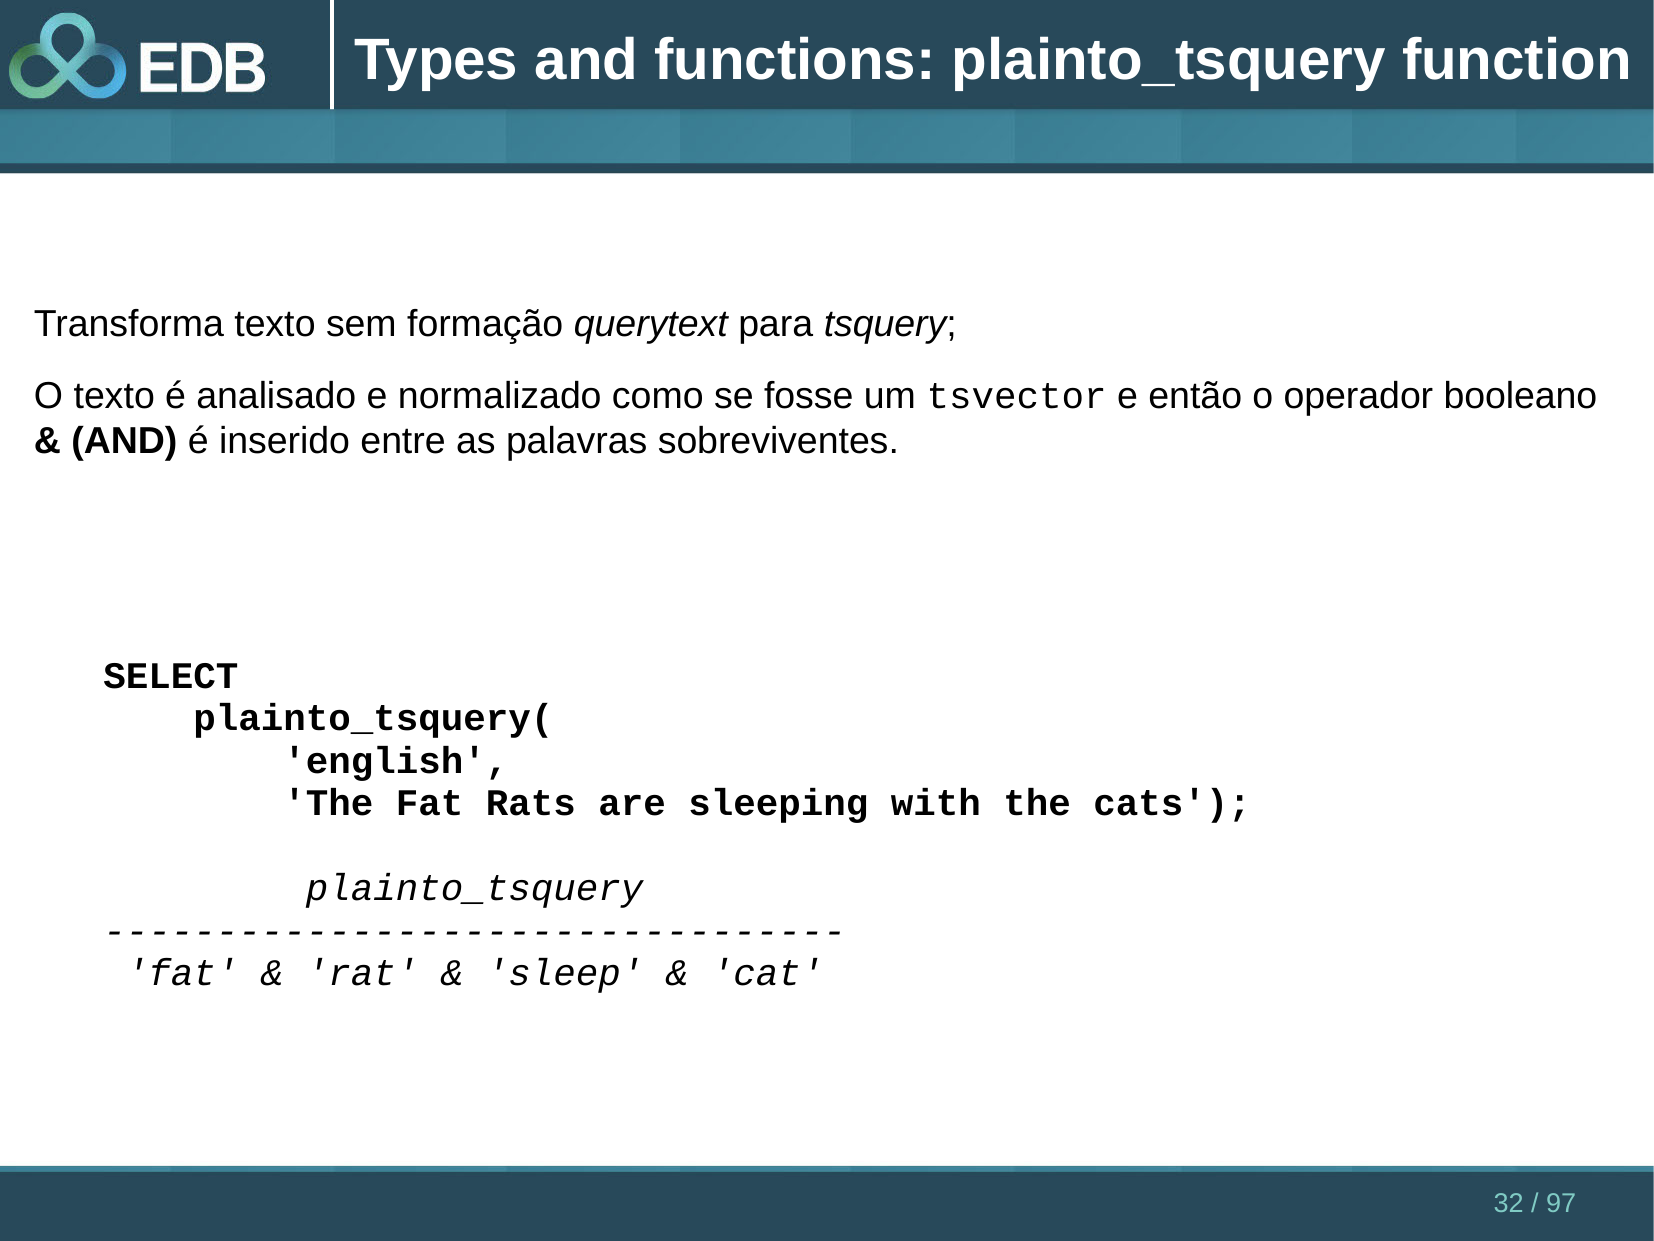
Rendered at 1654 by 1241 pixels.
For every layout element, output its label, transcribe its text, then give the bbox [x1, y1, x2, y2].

title Types and functions: plainto_tsquery function [354, 0, 1654, 125]
picture [0, 0, 1654, 1241]
text_box SELECT plainto_tsquery( 'english', 'The Fat Rats are sleeping with the cats'); plainto_tsquery --------------------------------- 'fat' & 'rat' & 'sleep' & 'cat' [88, 649, 1595, 1005]
text_box Transforma texto sem formação querytext para tsquery; O texto é analisado e normalizado como se fosse um tsvector e então o operador booleano & (AND) é inserido entre as palavras sobreviventes. [19, 295, 1625, 473]
